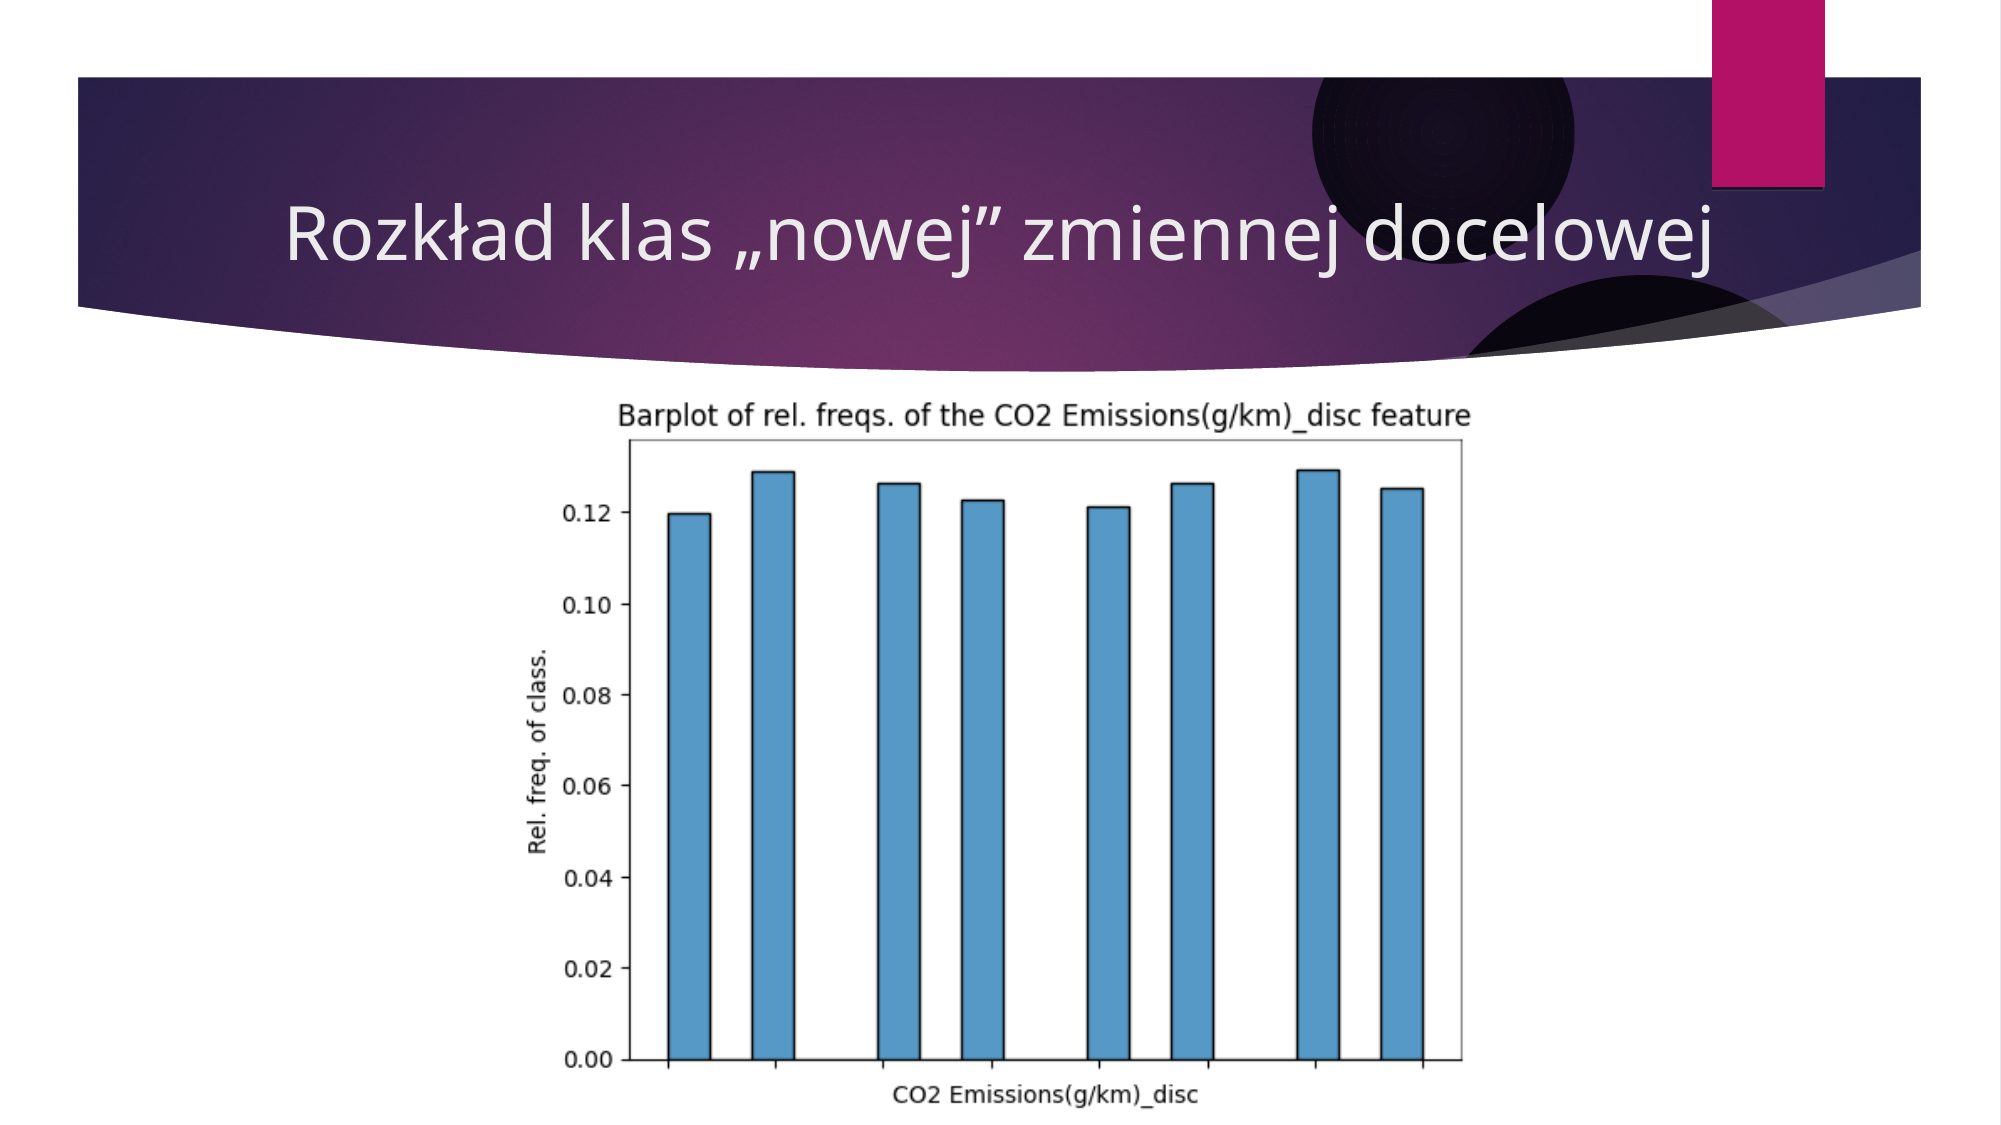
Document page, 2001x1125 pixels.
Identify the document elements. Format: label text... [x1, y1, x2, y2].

picture [512, 386, 1488, 1125]
title Rozkład klas „nowej” zmiennej docelowej [216, 112, 1784, 349]
